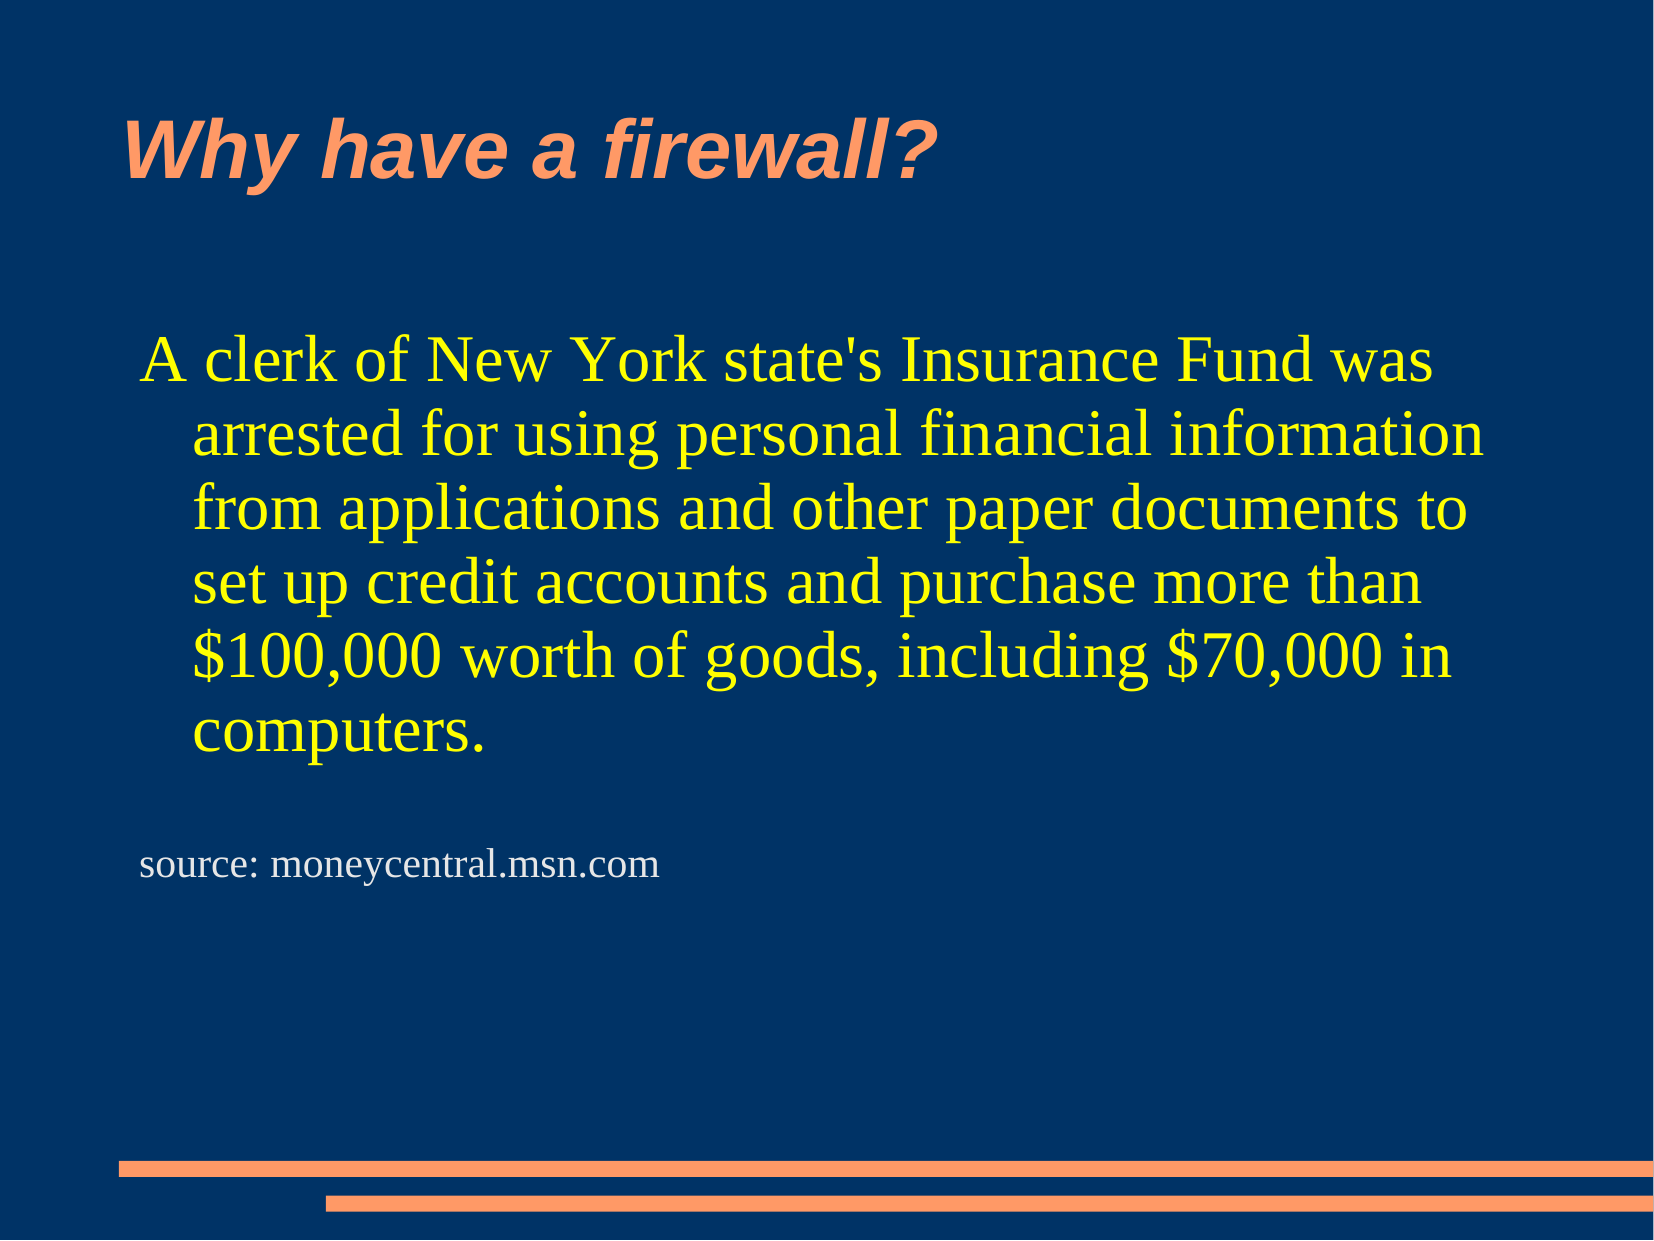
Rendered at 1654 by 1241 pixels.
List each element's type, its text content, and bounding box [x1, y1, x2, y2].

list A clerk of New York state's Insurance Fund was arrested for using personal financial information from applications and other paper documents to set up credit accounts and purchase more than $100,000 worth of goods, including $70,000 in computers. source: moneycentral.msn.com [121, 322, 1561, 1149]
title Why have a firewall? [121, 46, 1534, 254]
